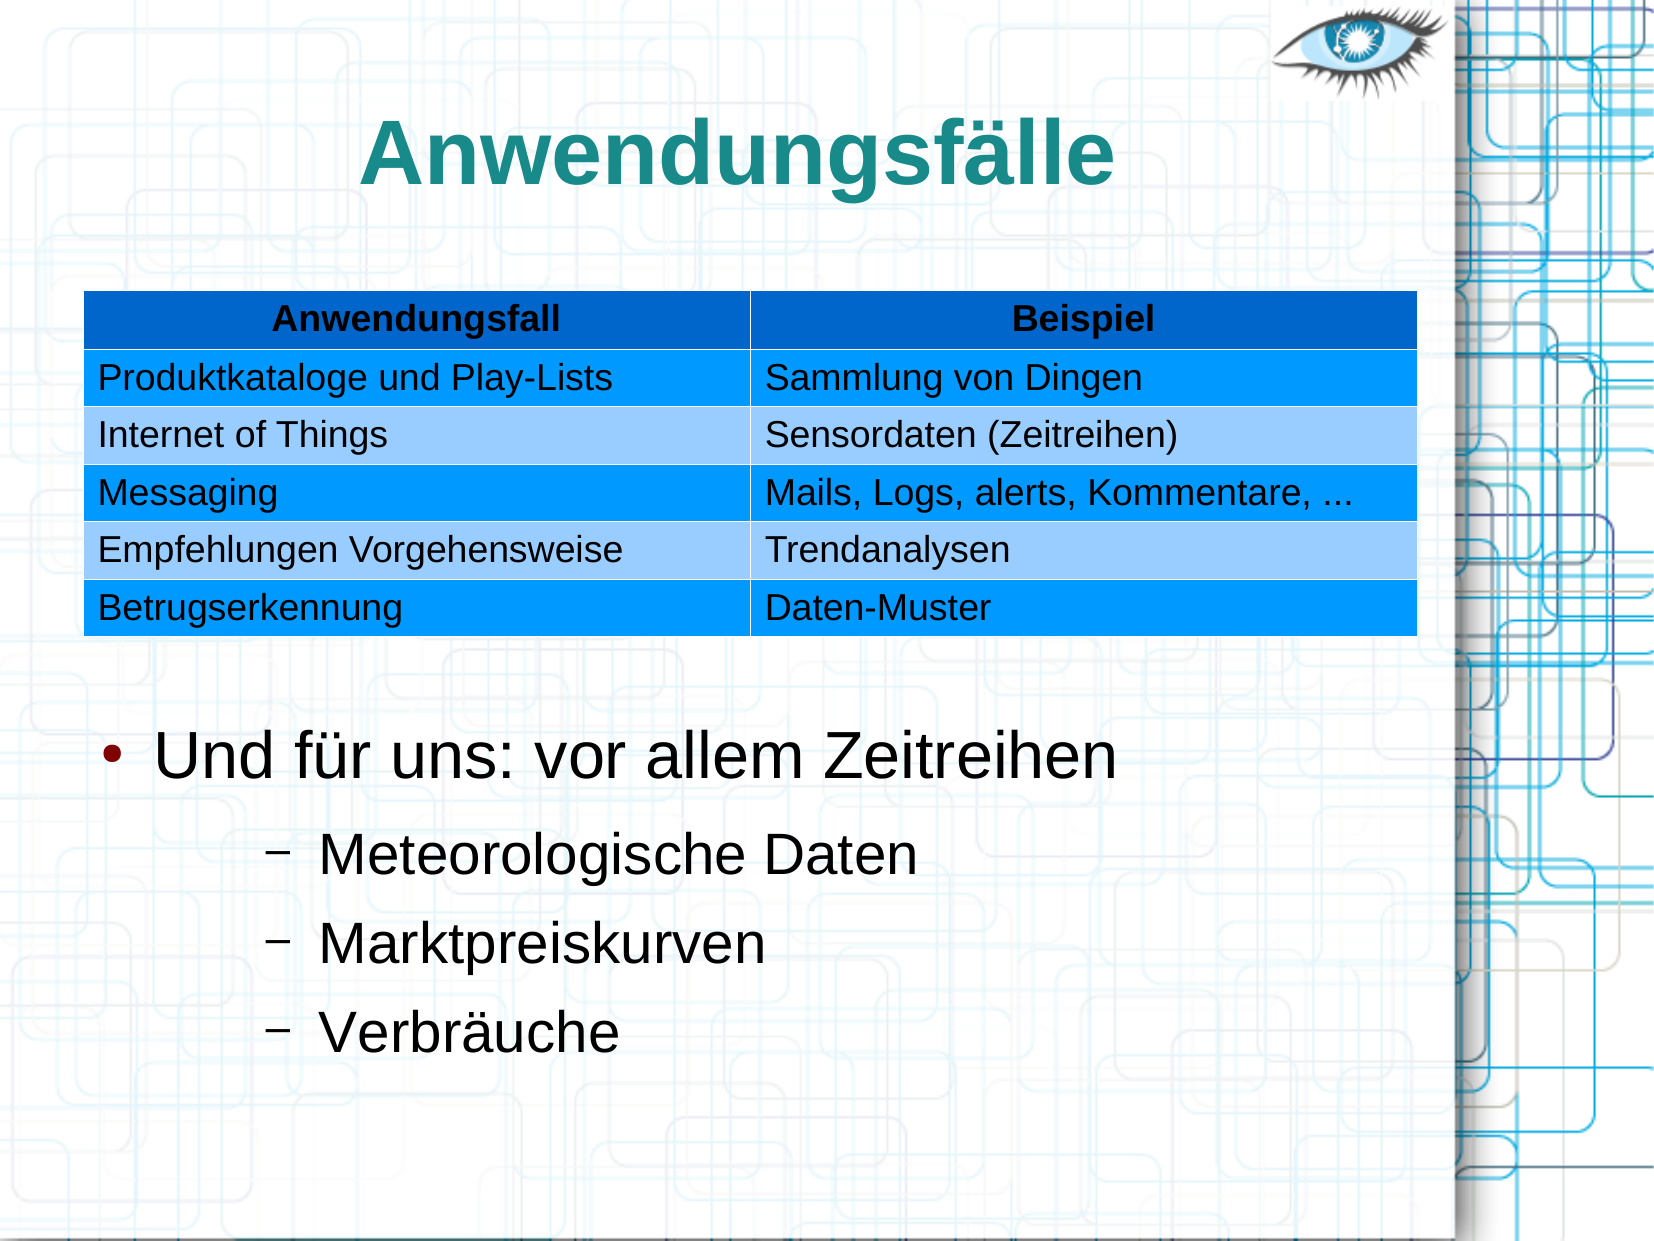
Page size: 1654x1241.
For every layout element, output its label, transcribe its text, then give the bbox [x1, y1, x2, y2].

table_cell Produktkataloge und Play-Lists [84, 350, 750, 406]
table_header Anwendungsfall [84, 291, 750, 349]
table_cell Sensordaten (Zeitreihen) [751, 407, 1417, 464]
title Anwendungsfälle [59, 49, 1418, 257]
table_header Beispiel [751, 291, 1417, 349]
table_cell Trendanalysen [751, 522, 1417, 579]
list Und für uns: vor allem Zeitreihen Meteorologische Daten Marktpreiskurven Verbräuche [82, 717, 1418, 1109]
table_cell Betrugserkennung [84, 580, 750, 636]
table_cell Mails, Logs, alerts, Kommentare, ... [751, 465, 1417, 521]
table_cell Messaging [84, 465, 750, 521]
table_cell Internet of Things [84, 407, 750, 464]
picture [0, 0, 1654, 1241]
table_cell Empfehlungen Vorgehensweise [84, 522, 750, 579]
table_cell Sammlung von Dingen [751, 350, 1417, 406]
table_cell Daten-Muster [751, 580, 1417, 636]
